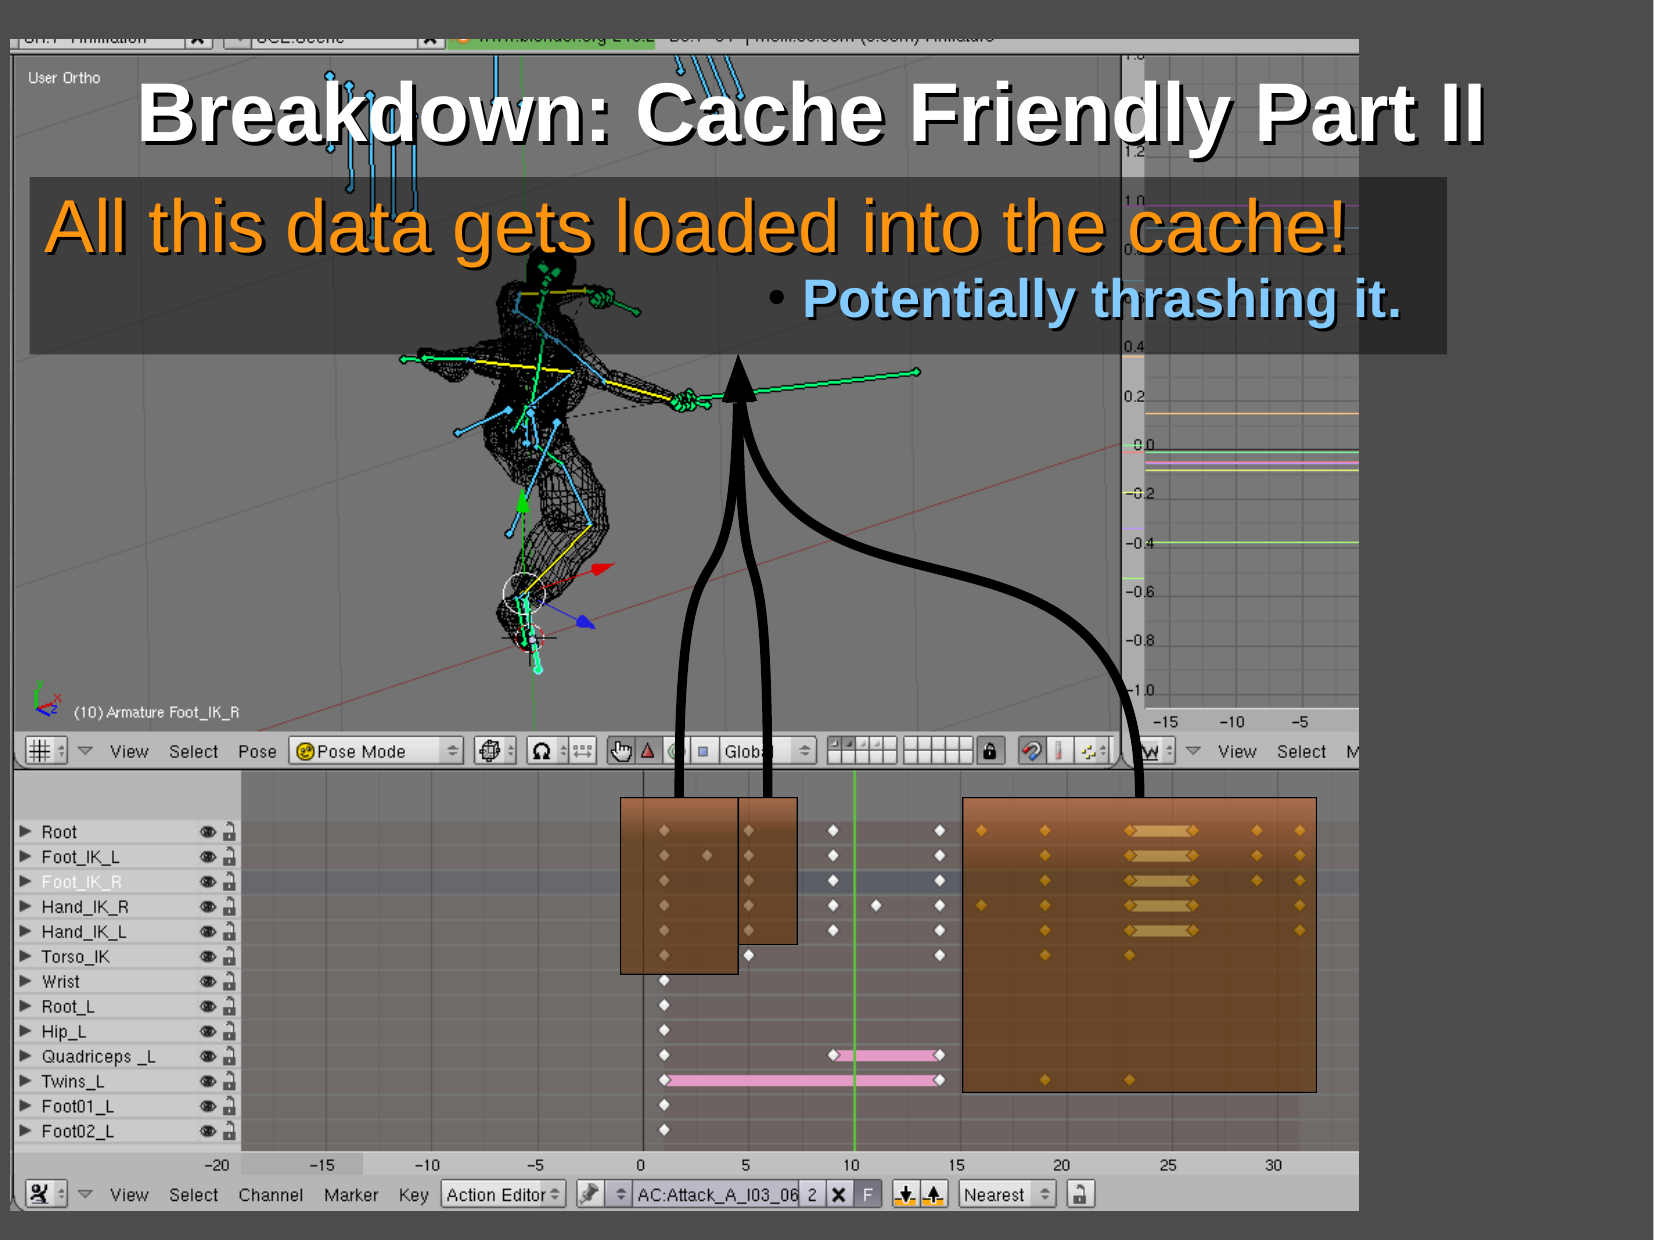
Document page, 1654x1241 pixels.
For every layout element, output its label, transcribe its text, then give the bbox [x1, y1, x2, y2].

text_box [620, 797, 798, 975]
picture [10, 39, 1359, 1211]
picture [684, 502, 763, 797]
text_box [29, 177, 1447, 355]
text_box [962, 797, 1317, 1093]
text_box Breakdown: Cache Friendly Part II [88, 59, 1536, 168]
text_box All this data gets loaded into the cache! Potentially thrashing it. [29, 177, 1418, 337]
